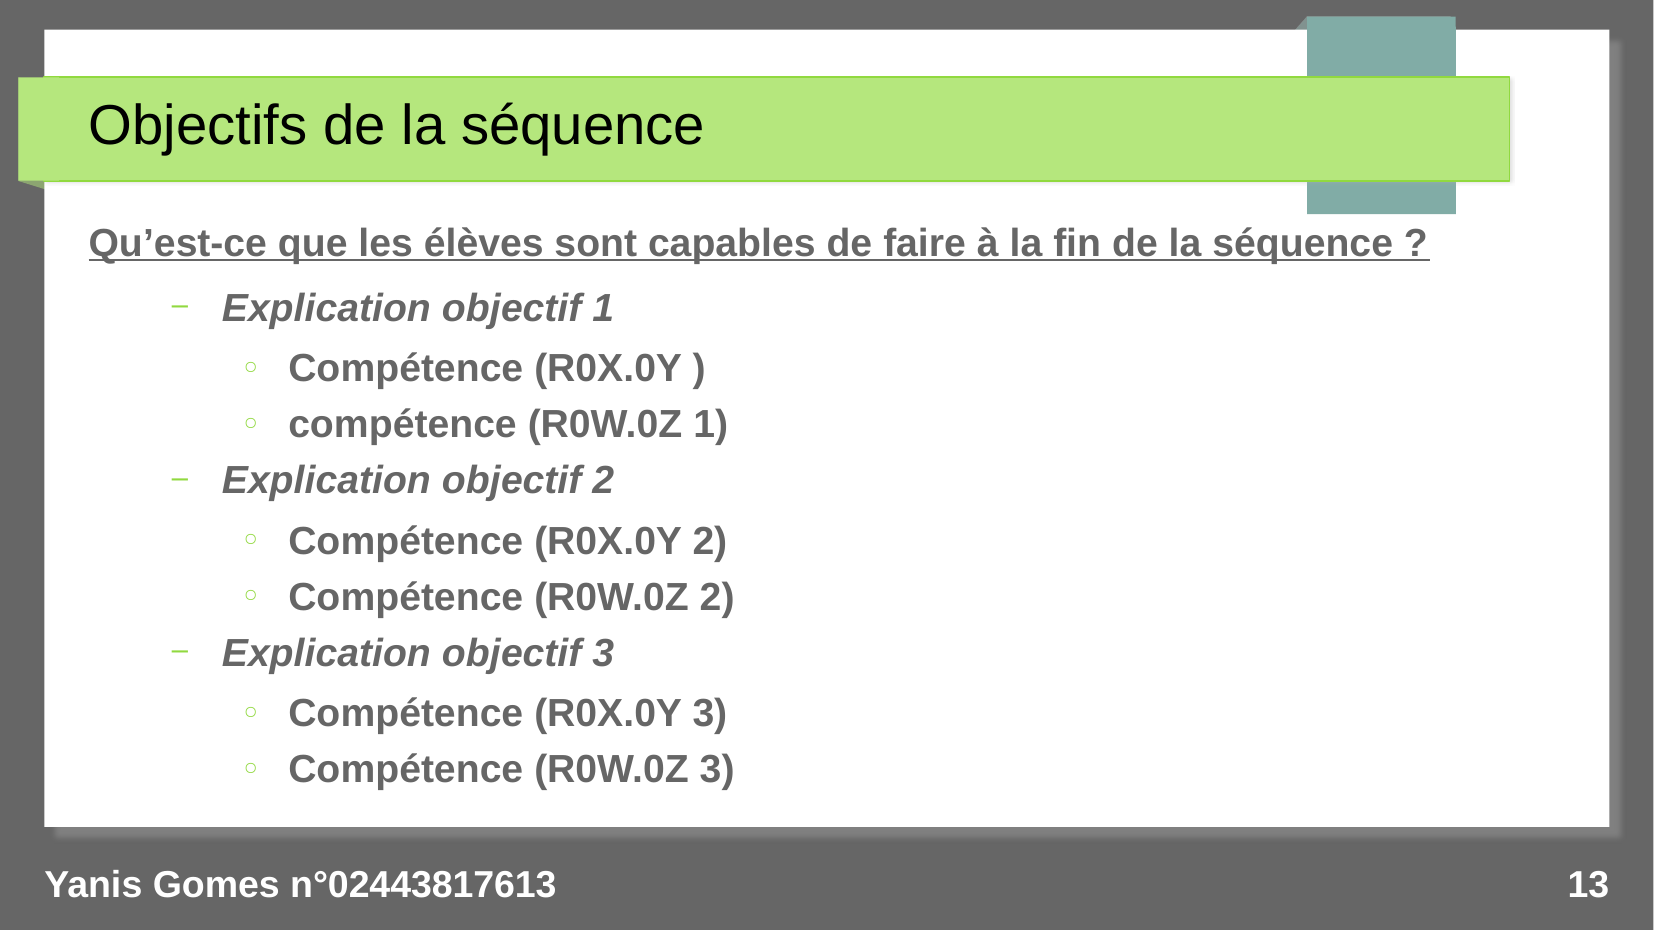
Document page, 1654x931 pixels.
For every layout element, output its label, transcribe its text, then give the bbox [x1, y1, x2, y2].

text_box 29 [974, 856, 1625, 916]
text_box Yanis Gomes n°02443817613 [29, 856, 680, 916]
title Objectifs de la séquence [88, 73, 1506, 178]
list Qu’est-ce que les élèves sont capables de faire à la fin de la séquence ? Explication objectif 1 Compétence (R0X.0Y ) compétence (R0W.0Z 1) Explication objectif 2 Compétence (R0X.0Y 2) Compétence (R0W.0Z 2) Explication objectif 3 Compétence (R0X.0Y 3) Compétence (R0W.0Z 3) [88, 221, 1565, 798]
